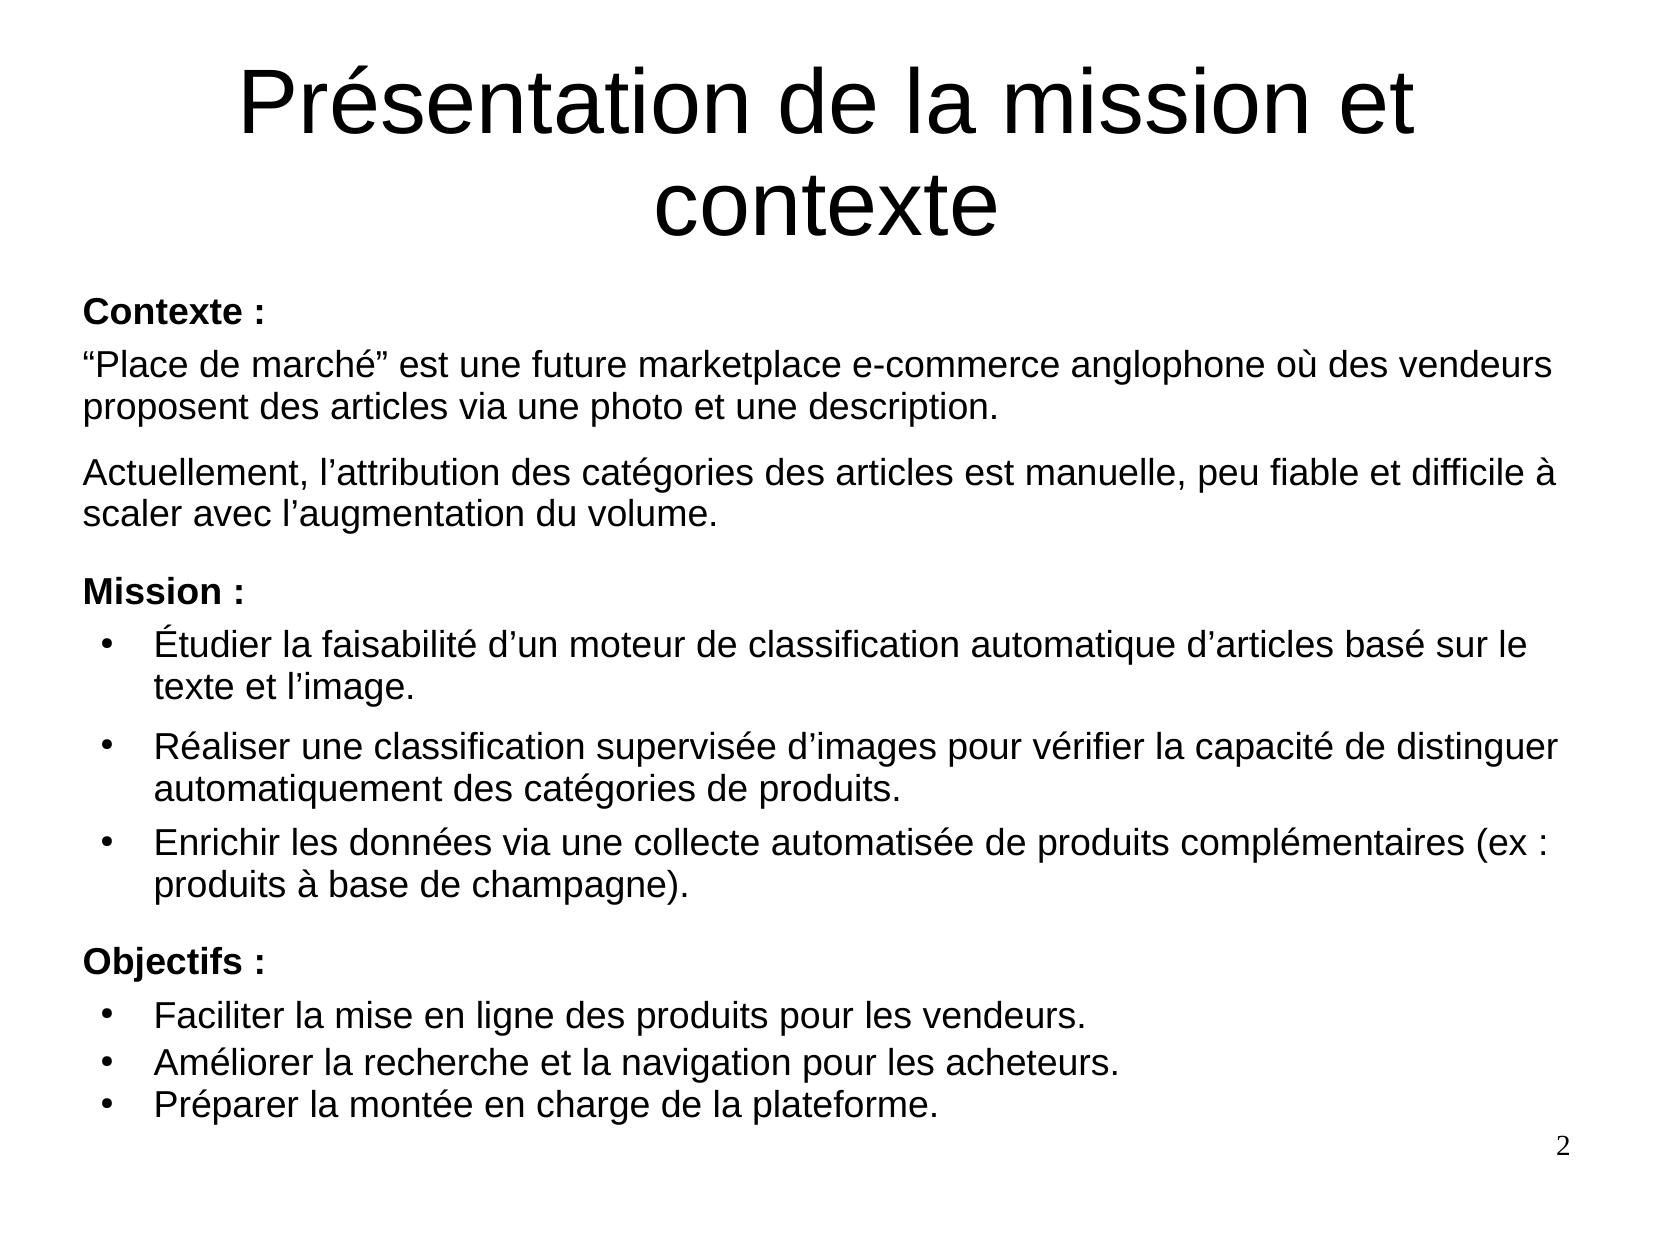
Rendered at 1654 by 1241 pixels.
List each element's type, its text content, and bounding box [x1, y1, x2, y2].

list Contexte : “Place de marché” est une future marketplace e-commerce anglophone où des vendeurs proposent des articles via une photo et une description. Actuellement, l’attribution des catégories des articles est manuelle, peu fiable et difficile à scaler avec l’augmentation du volume. Mission : Étudier la faisabilité d’un moteur de classification automatique d’articles basé sur le texte et l’image. Réaliser une classification supervisée d’images pour vérifier la capacité de distinguer automatiquement des catégories de produits. Enrichir les données via une collecte automatisée de produits complémentaires (ex : produits à base de champagne). Objectifs : Faciliter la mise en ligne des produits pour les vendeurs. Améliorer la recherche et la navigation pour les acheteurs. Préparer la montée en charge de la plateforme. [82, 290, 1571, 1130]
title Présentation de la mission et contexte [82, 49, 1571, 257]
